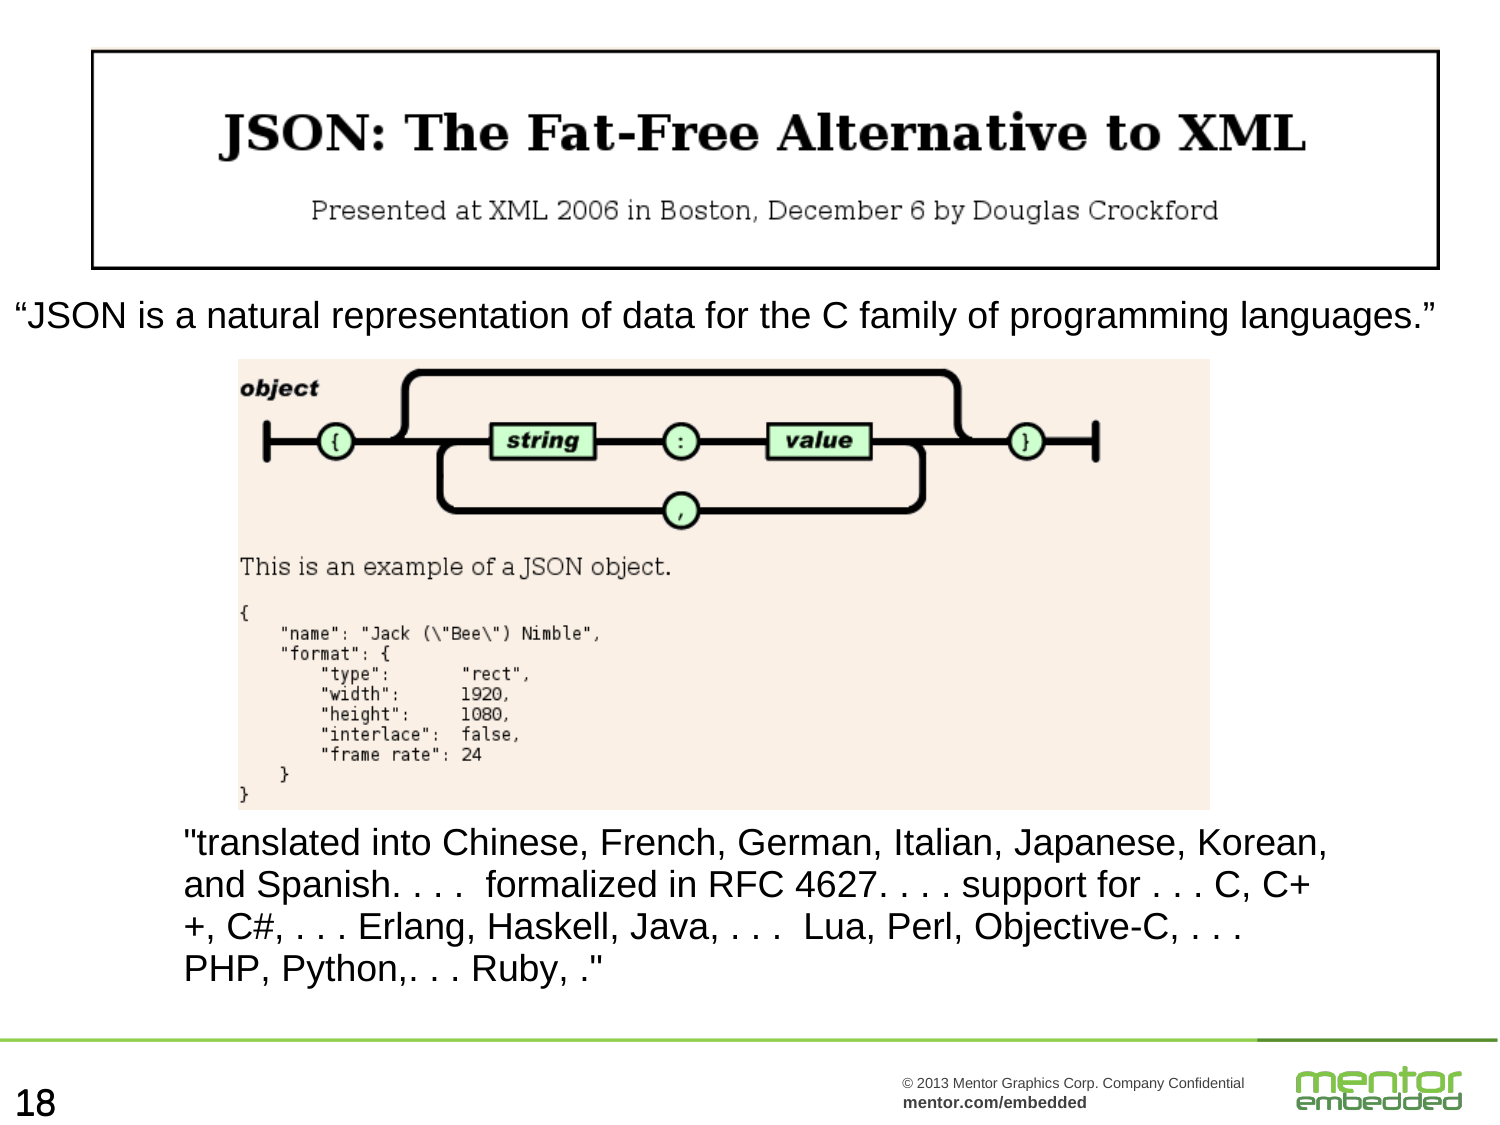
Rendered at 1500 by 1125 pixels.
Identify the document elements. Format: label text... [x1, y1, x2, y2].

picture [91, 47, 1440, 270]
picture [238, 405, 1210, 810]
text_box "translated into Chinese, French, German, Italian, Japanese, Korean, and Spanish. . . . formalized in RFC 4627. . . . support for . . . C, C++, C#, . . . Erlang, Haskell, Java, . . . Lua, Perl, Objective-C, . . . PHP, Python,. . . Ruby, ." [168, 812, 1344, 1038]
text_box “JSON is a natural representation of data for the C family of programming languages.” [0, 284, 1451, 405]
picture [1292, 1062, 1464, 1114]
